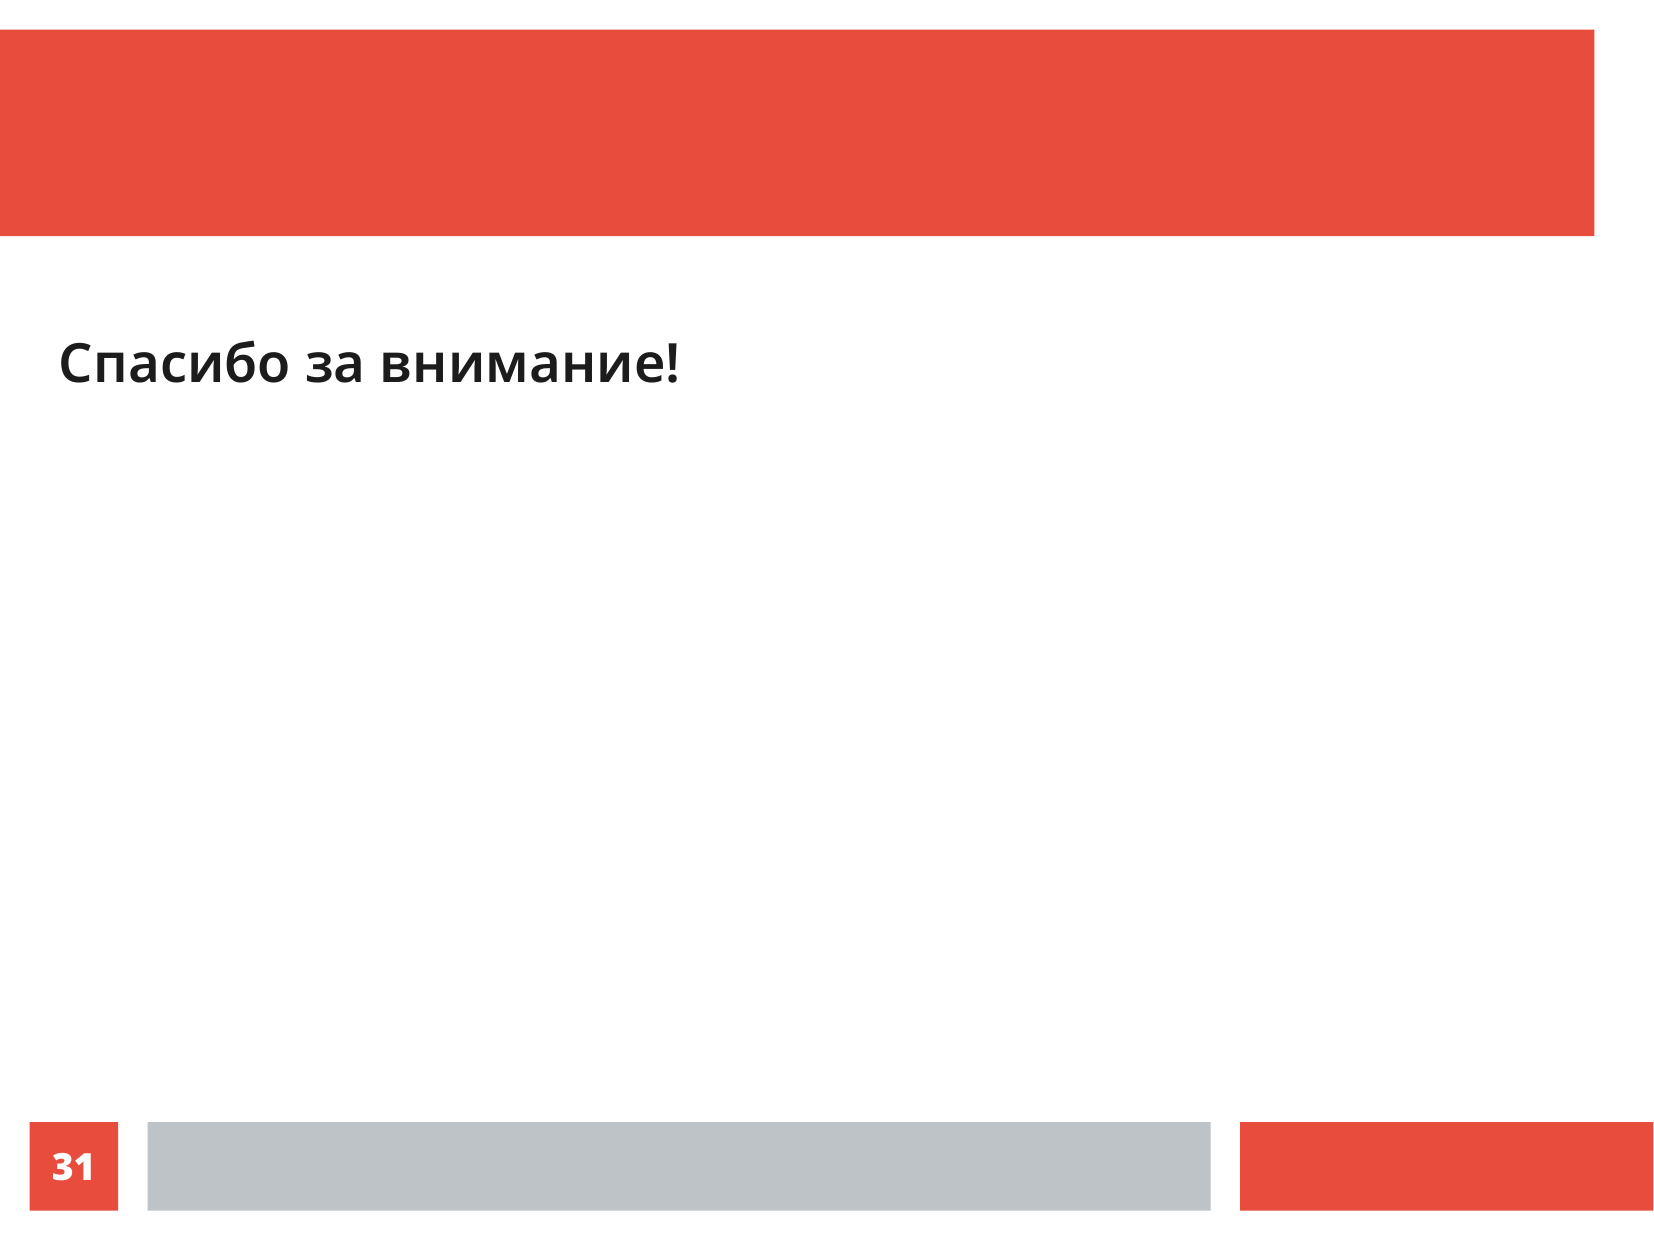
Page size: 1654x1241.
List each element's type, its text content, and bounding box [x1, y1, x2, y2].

list Спасибо за внимание! [59, 324, 1565, 1093]
